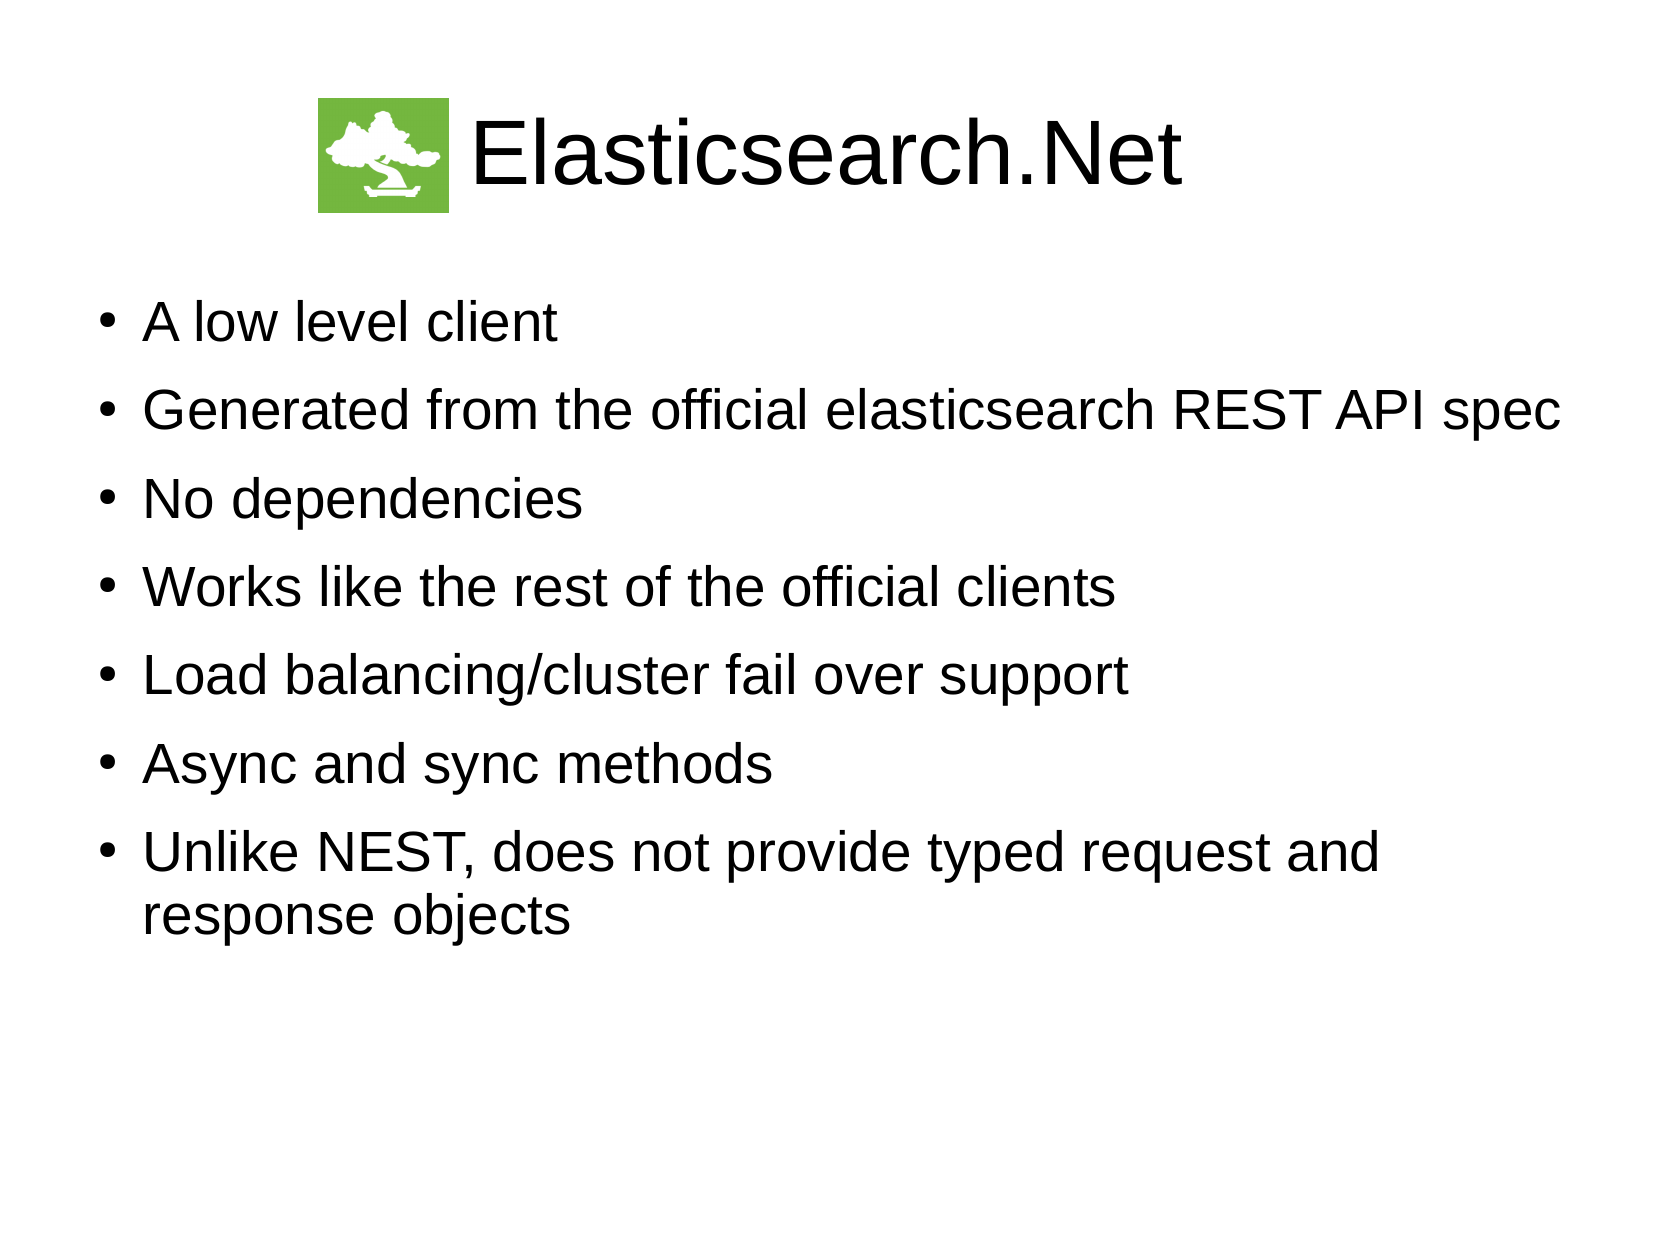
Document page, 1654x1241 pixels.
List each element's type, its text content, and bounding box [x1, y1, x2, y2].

picture [318, 98, 449, 213]
list A low level client Generated from the official elasticsearch REST API spec No dependencies Works like the rest of the official clients Load balancing/cluster fail over support Async and sync methods Unlike NEST, does not provide typed request and response objects [82, 290, 1571, 1010]
title Elasticsearch.Net [82, 49, 1571, 257]
